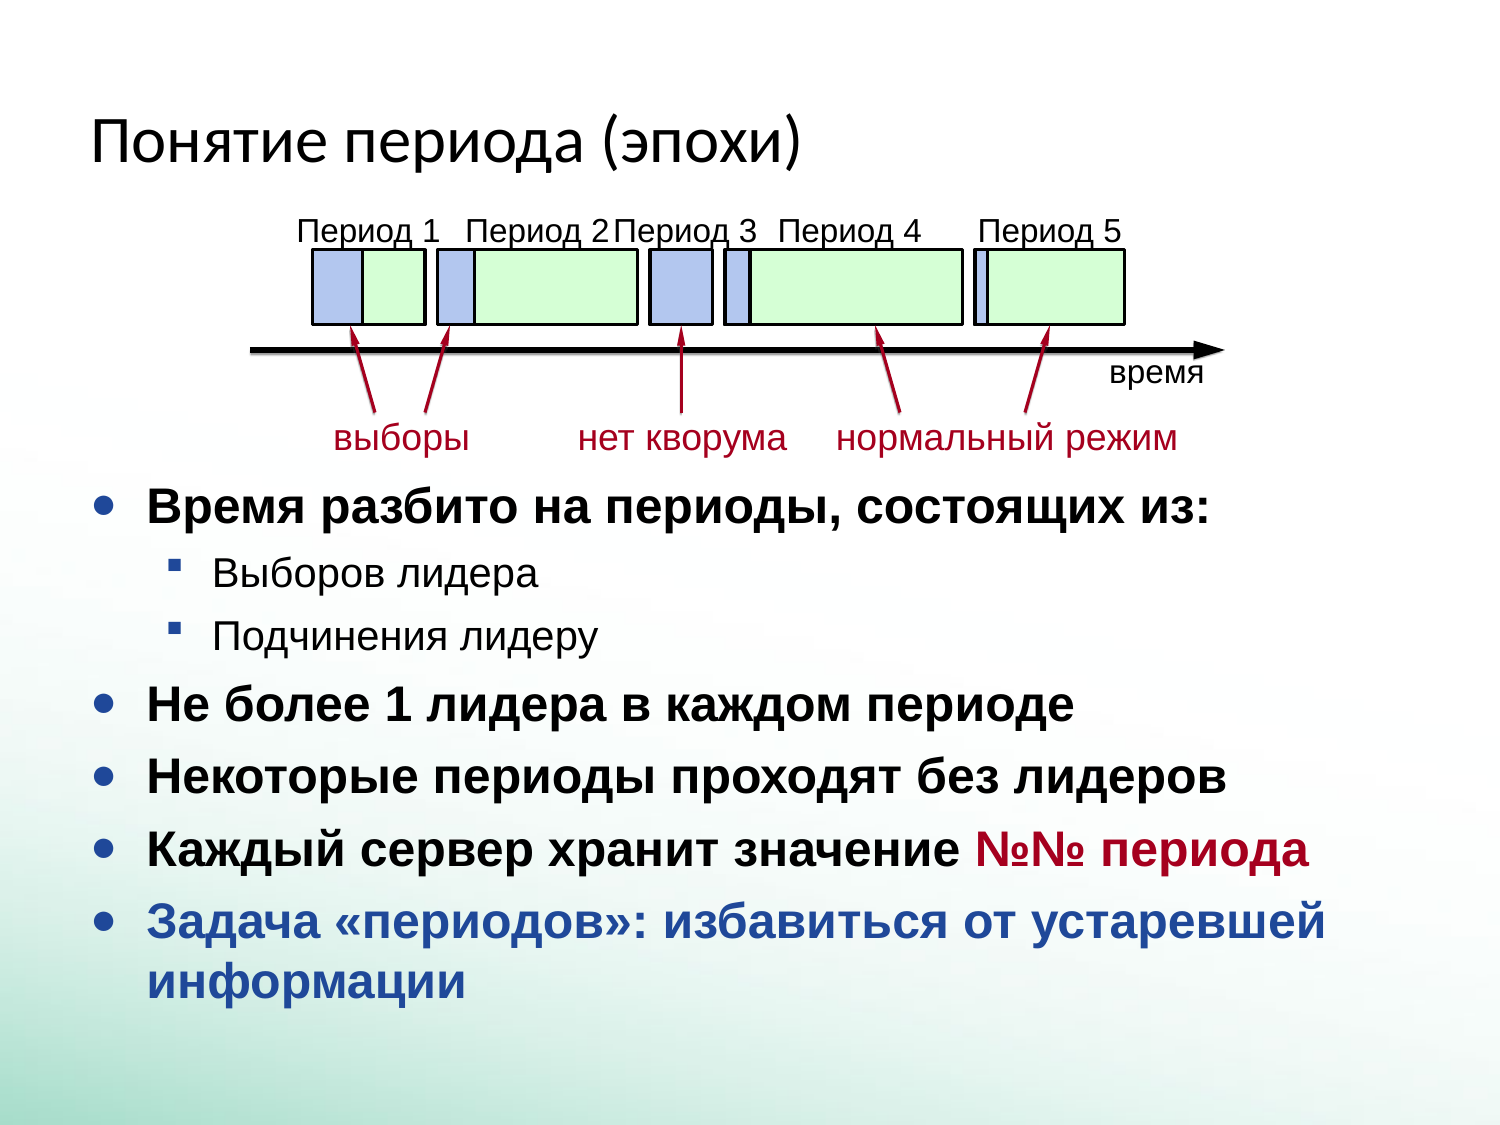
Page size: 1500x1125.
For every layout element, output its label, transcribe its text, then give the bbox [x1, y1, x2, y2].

text_box выборы [428, 432, 438, 448]
text_box [974, 249, 1125, 325]
text_box Период 2 [465, 209, 607, 250]
list Время разбито на периоды, состоящих из: Выборов лидера Подчинения лидеру Не более 1 лидера в каждом периоде Некоторые периоды проходят без лидеров Каждый сервер хранит значение №№ периода Задача «периодов»: избавиться от устаревшей информации [75, 465, 1425, 946]
text_box нормальный режим [835, 412, 1179, 458]
text_box [312, 250, 425, 325]
text_box Период 4 [777, 209, 922, 250]
title Понятие периода (эпохи) [75, 85, 1425, 186]
text_box выборы [333, 412, 471, 458]
text_box время [1131, 367, 1140, 381]
text_box Период 1 [296, 209, 441, 250]
text_box нет кворума [577, 412, 788, 458]
picture [0, 0, 1500, 1125]
text_box [724, 249, 963, 325]
text_box время [1109, 349, 1205, 390]
text_box Период 3 [607, 209, 764, 250]
text_box Период 5 [977, 209, 1123, 250]
text_box [437, 249, 638, 325]
text_box [649, 250, 713, 325]
